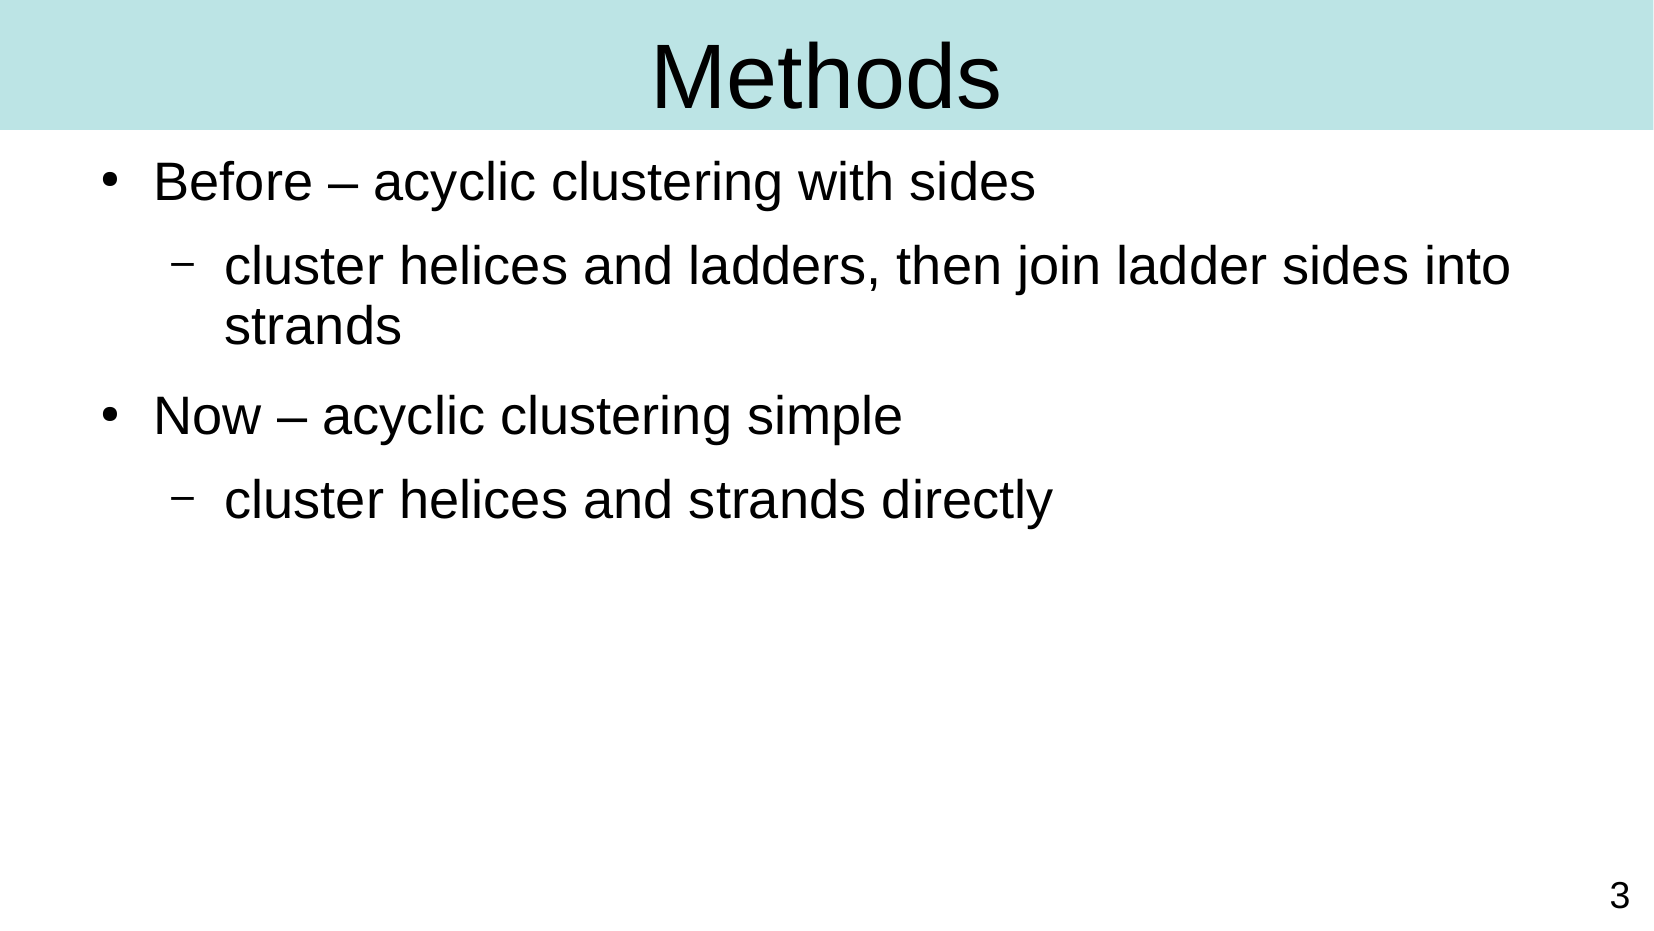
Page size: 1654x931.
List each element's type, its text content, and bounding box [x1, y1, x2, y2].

title Methods [82, 11, 1571, 142]
text_box [0, 0, 1654, 130]
list Before – acyclic clustering with sides cluster helices and ladders, then join ladder sides into strands Now – acyclic clustering simple cluster helices and strands directly [82, 151, 1571, 928]
text_box <number> [1444, 866, 1646, 924]
